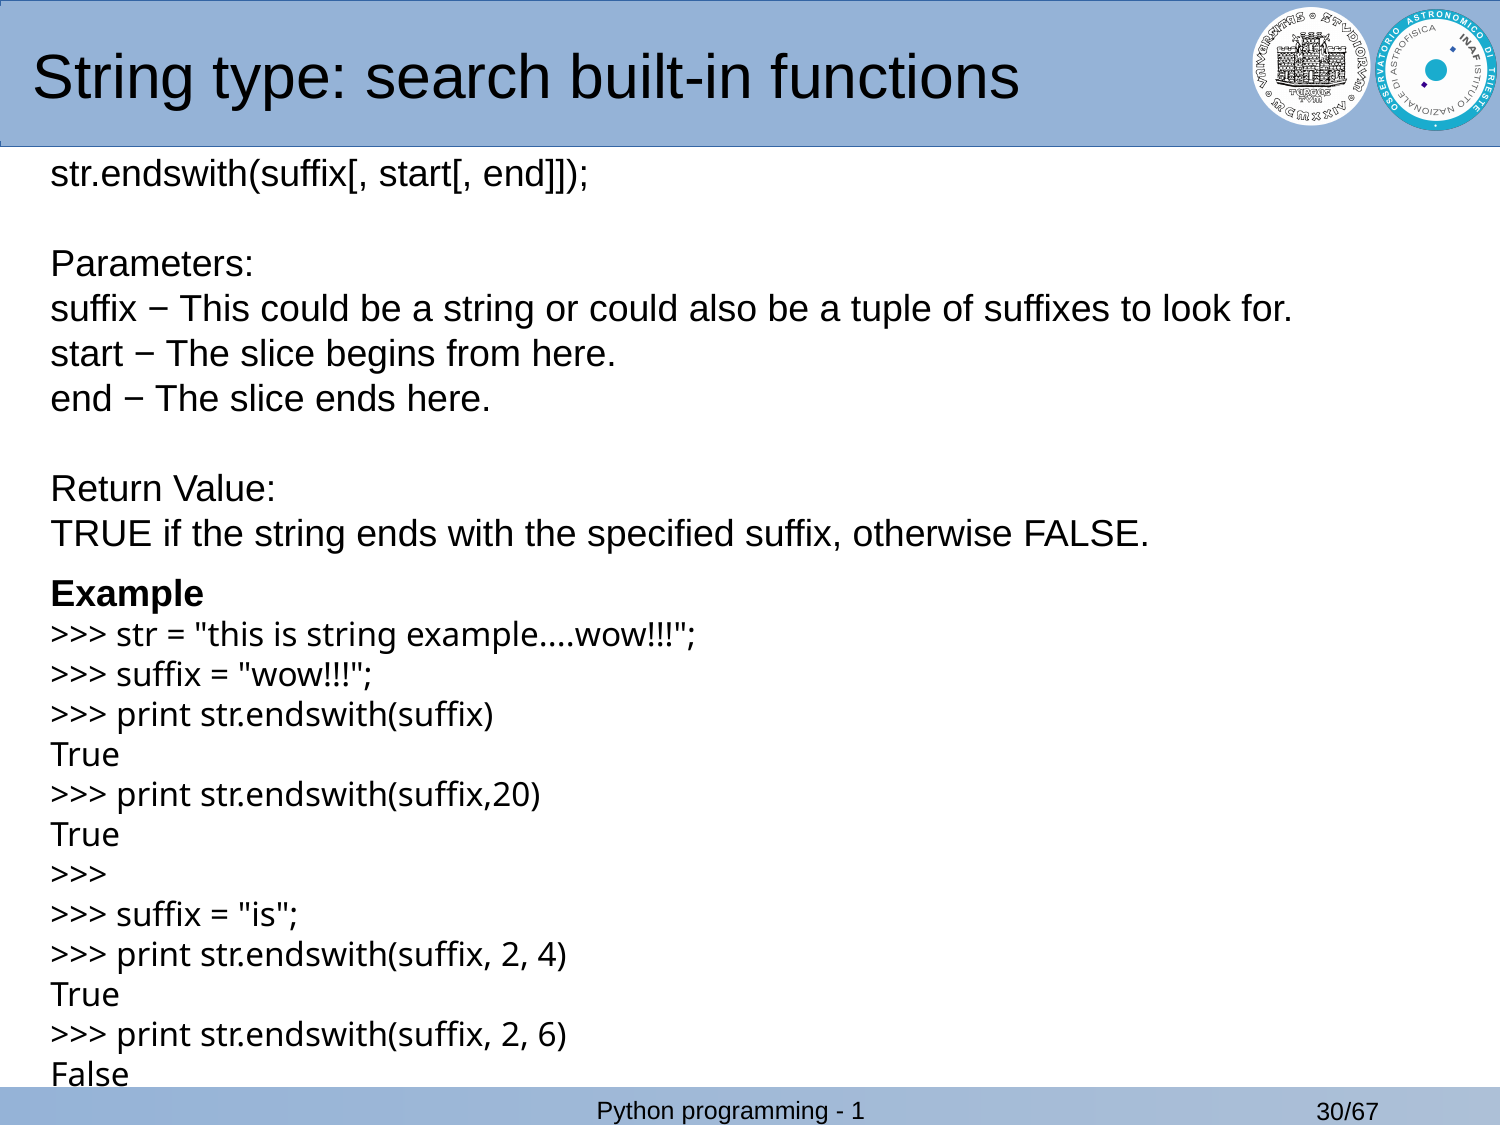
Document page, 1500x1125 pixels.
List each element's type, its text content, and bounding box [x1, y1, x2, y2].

text_box String type: search built-in functions [0, 5, 1253, 141]
list str.endswith(suffix[, start[, end]]); Parameters: suffix − This could be a string or could also be a tuple of suffixes to look for. start − The slice begins from here. end − The slice ends here. Return Value: TRUE if the string ends with the specified suffix, otherwise FALSE. Example >>> str = "this is string example....wow!!!"; >>> suffix = "wow!!!"; >>> print str.endswith(suffix) True >>> print str.endswith(suffix,20) True >>> >>> suffix = "is"; >>> print str.endswith(suffix, 2, 4) True >>> print str.endswith(suffix, 2, 6) False [35, 140, 1500, 1053]
picture [1253, 0, 1500, 140]
